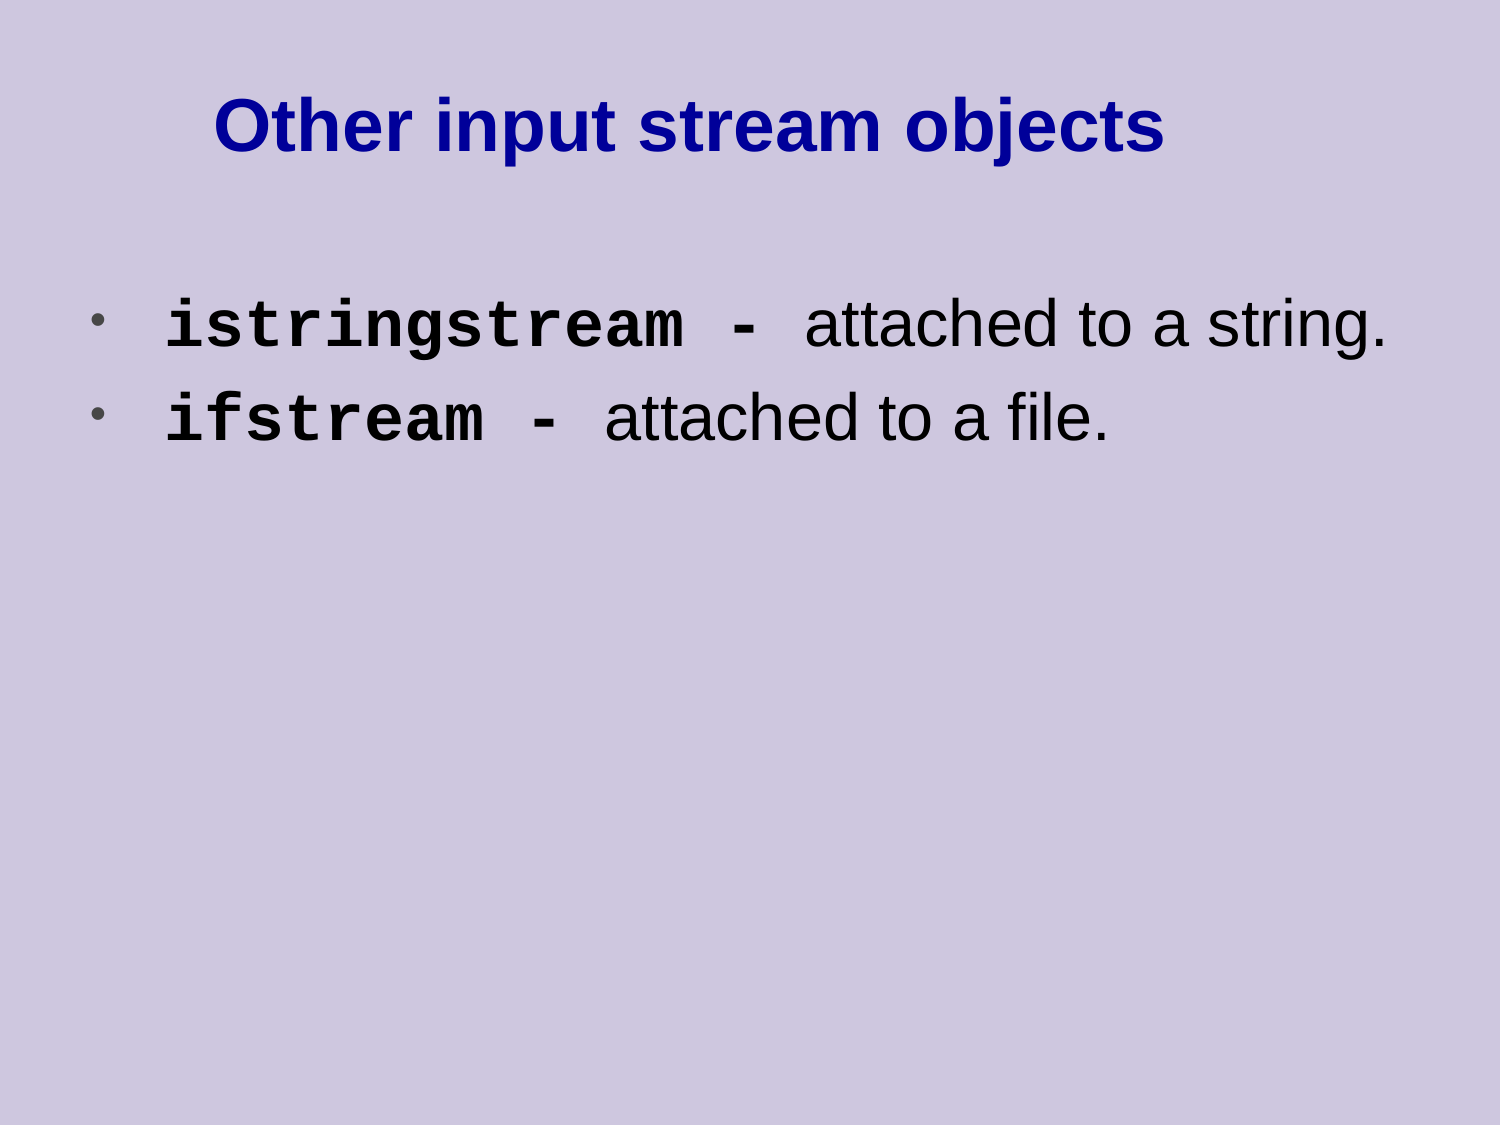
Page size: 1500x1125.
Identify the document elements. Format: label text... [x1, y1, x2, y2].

text_box Other input stream objects [198, 27, 1468, 187]
text_box istringstream - attached to a string. ifstream - attached to a file. [74, 187, 1500, 1067]
